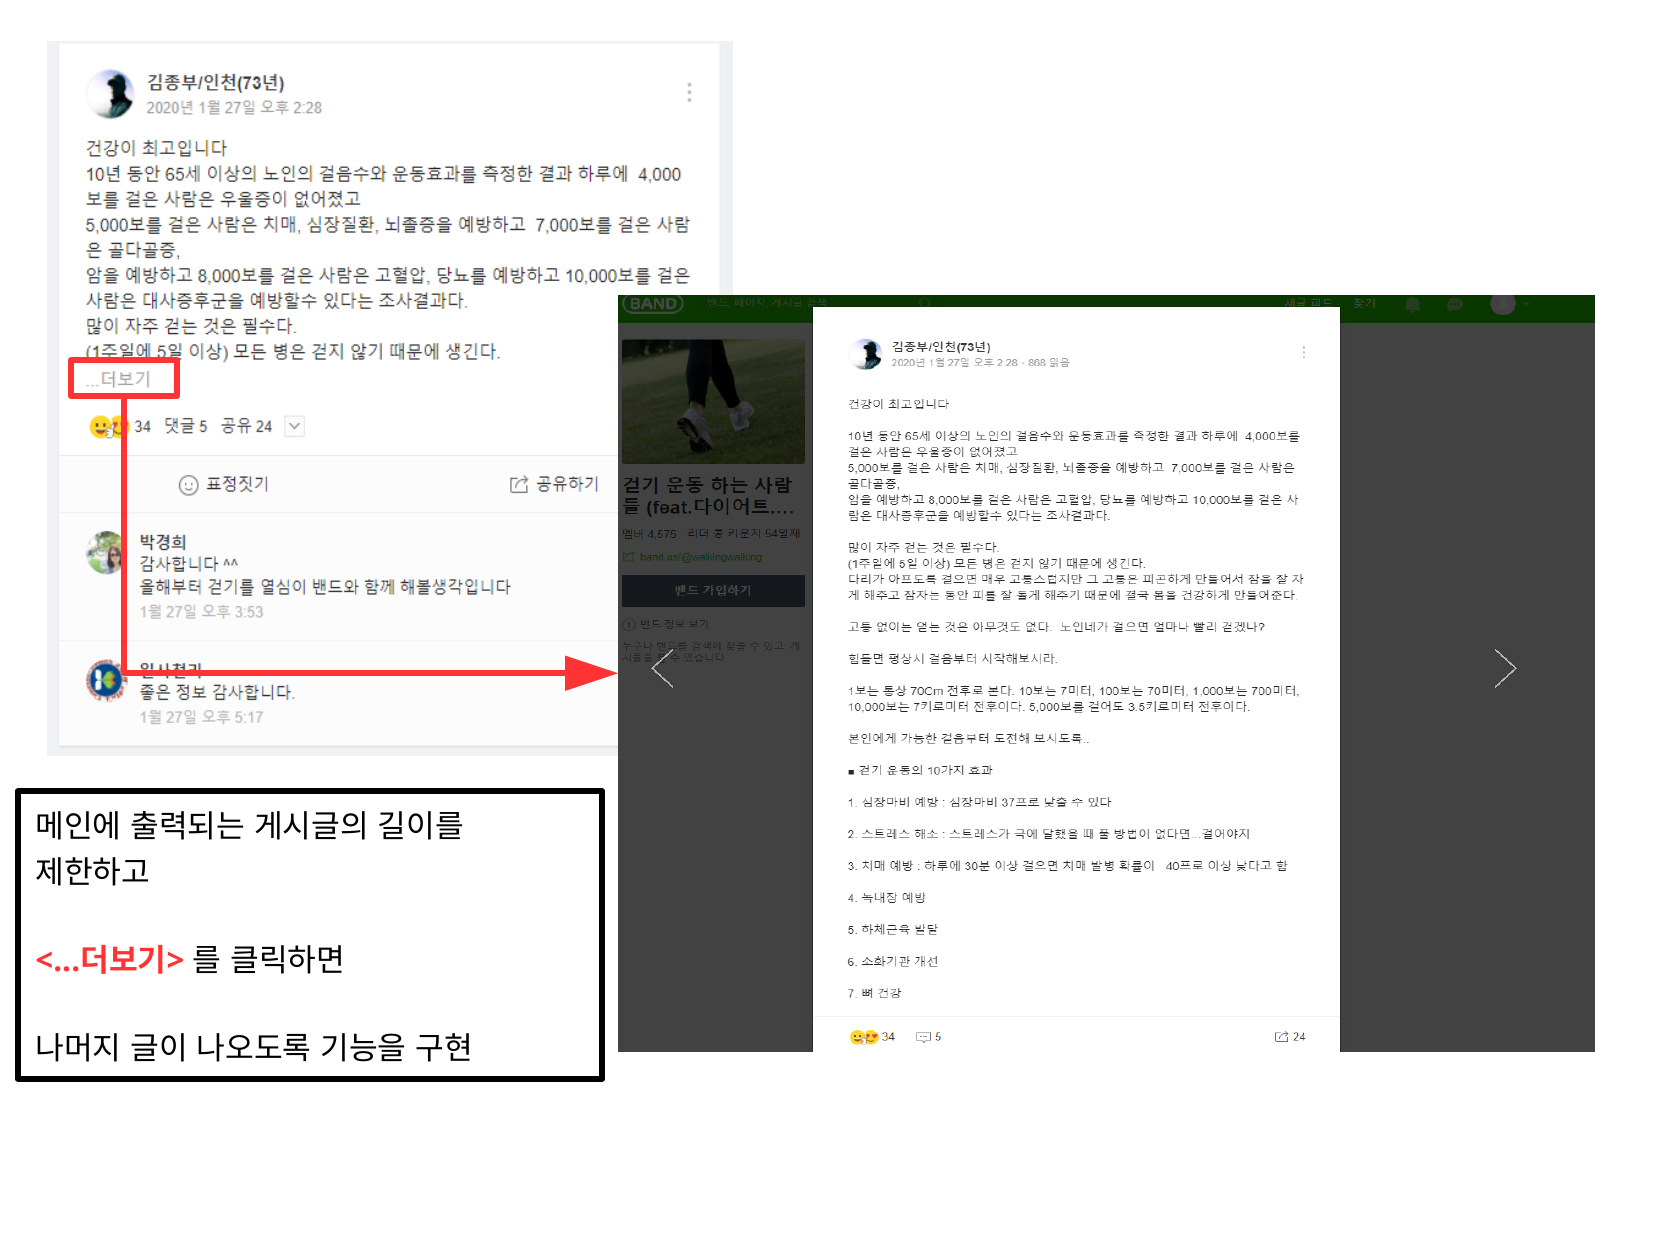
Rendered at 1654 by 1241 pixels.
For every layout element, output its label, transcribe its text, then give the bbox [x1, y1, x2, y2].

picture [47, 41, 1595, 1052]
text_box 메인에 출력되는 게시글의 길이를 제한하고 <...더보기> 를 클릭하면 나머지 글이 나오도록 기능을 구현 [17, 791, 603, 1029]
